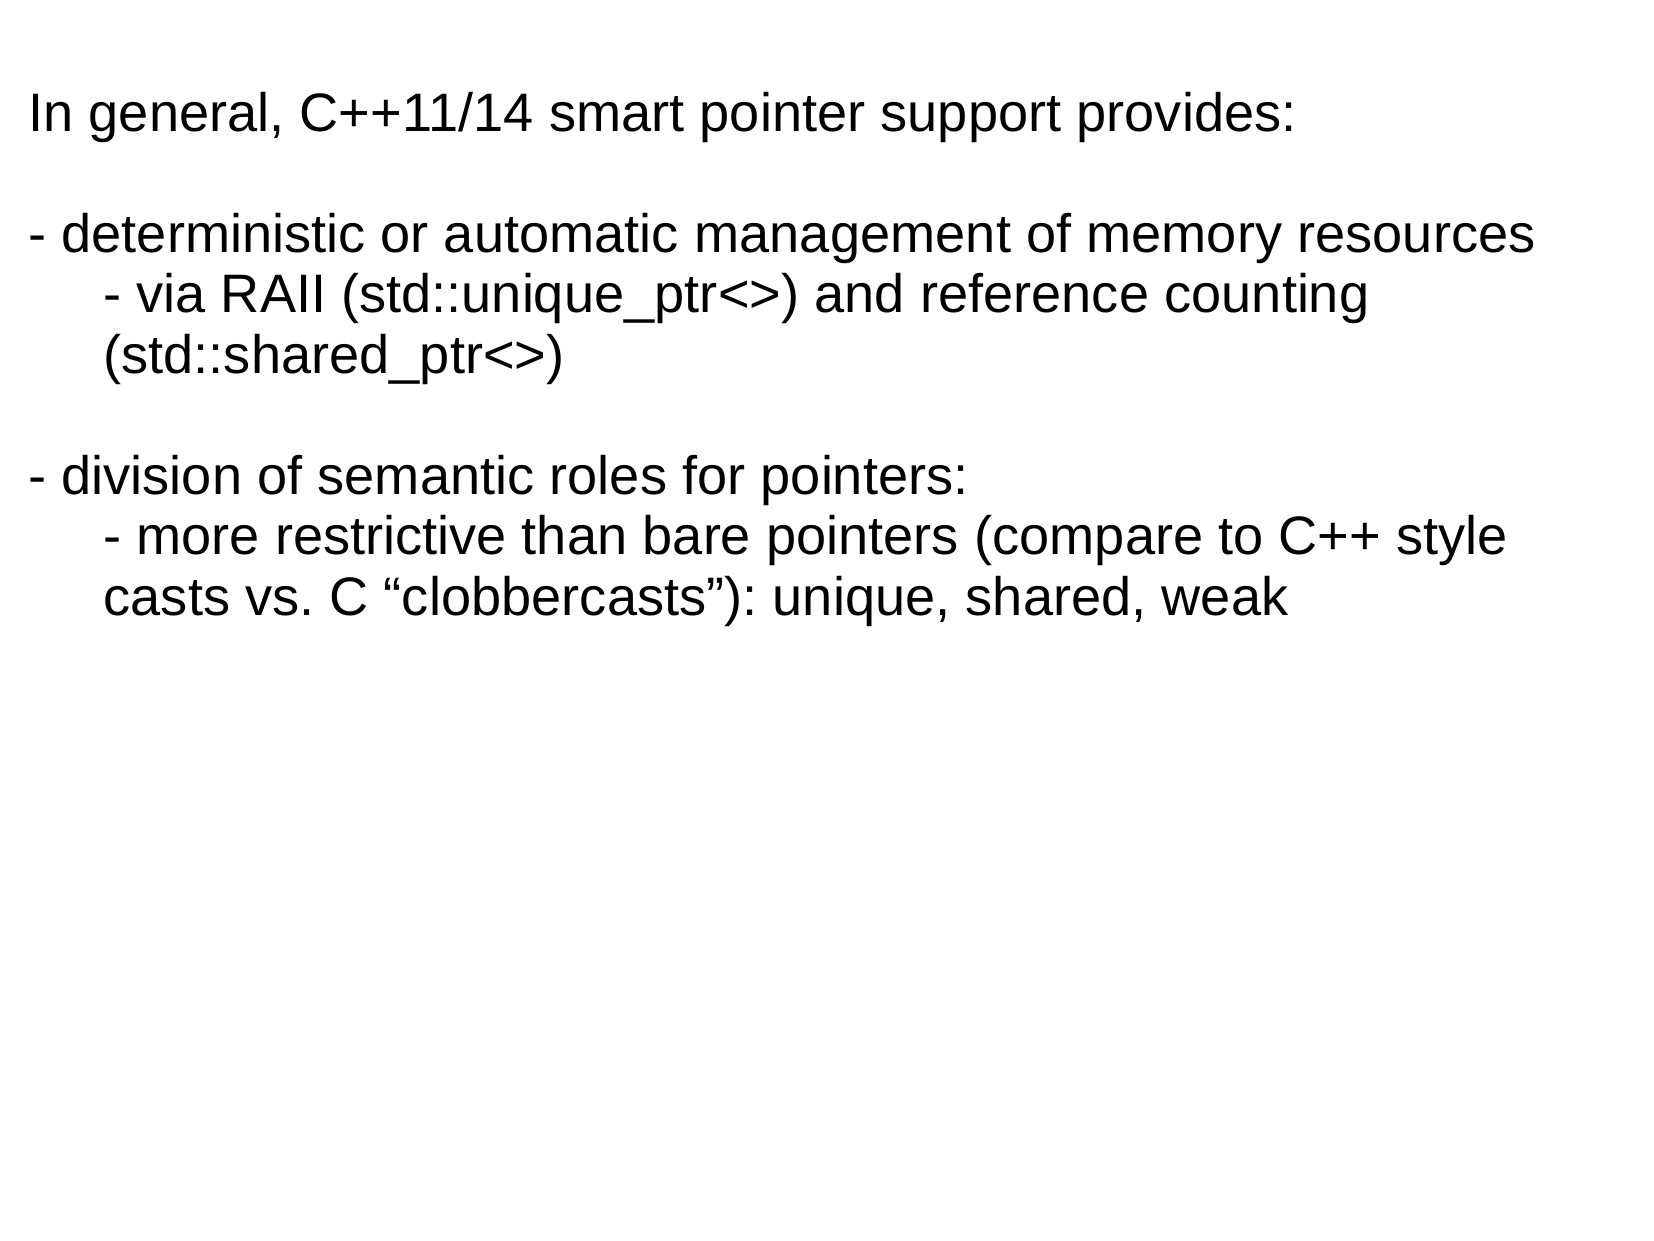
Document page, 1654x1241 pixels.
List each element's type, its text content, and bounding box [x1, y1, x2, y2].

text_box In general, C++11/14 smart pointer support provides: - deterministic or automatic management of memory resources - via RAII (std::unique_ptr<>) and reference counting (std::shared_ptr<>) - division of semantic roles for pointers: - more restrictive than bare pointers (compare to C++ style casts vs. C “clobbercasts”): unique, shared, weak [13, 74, 1553, 635]
